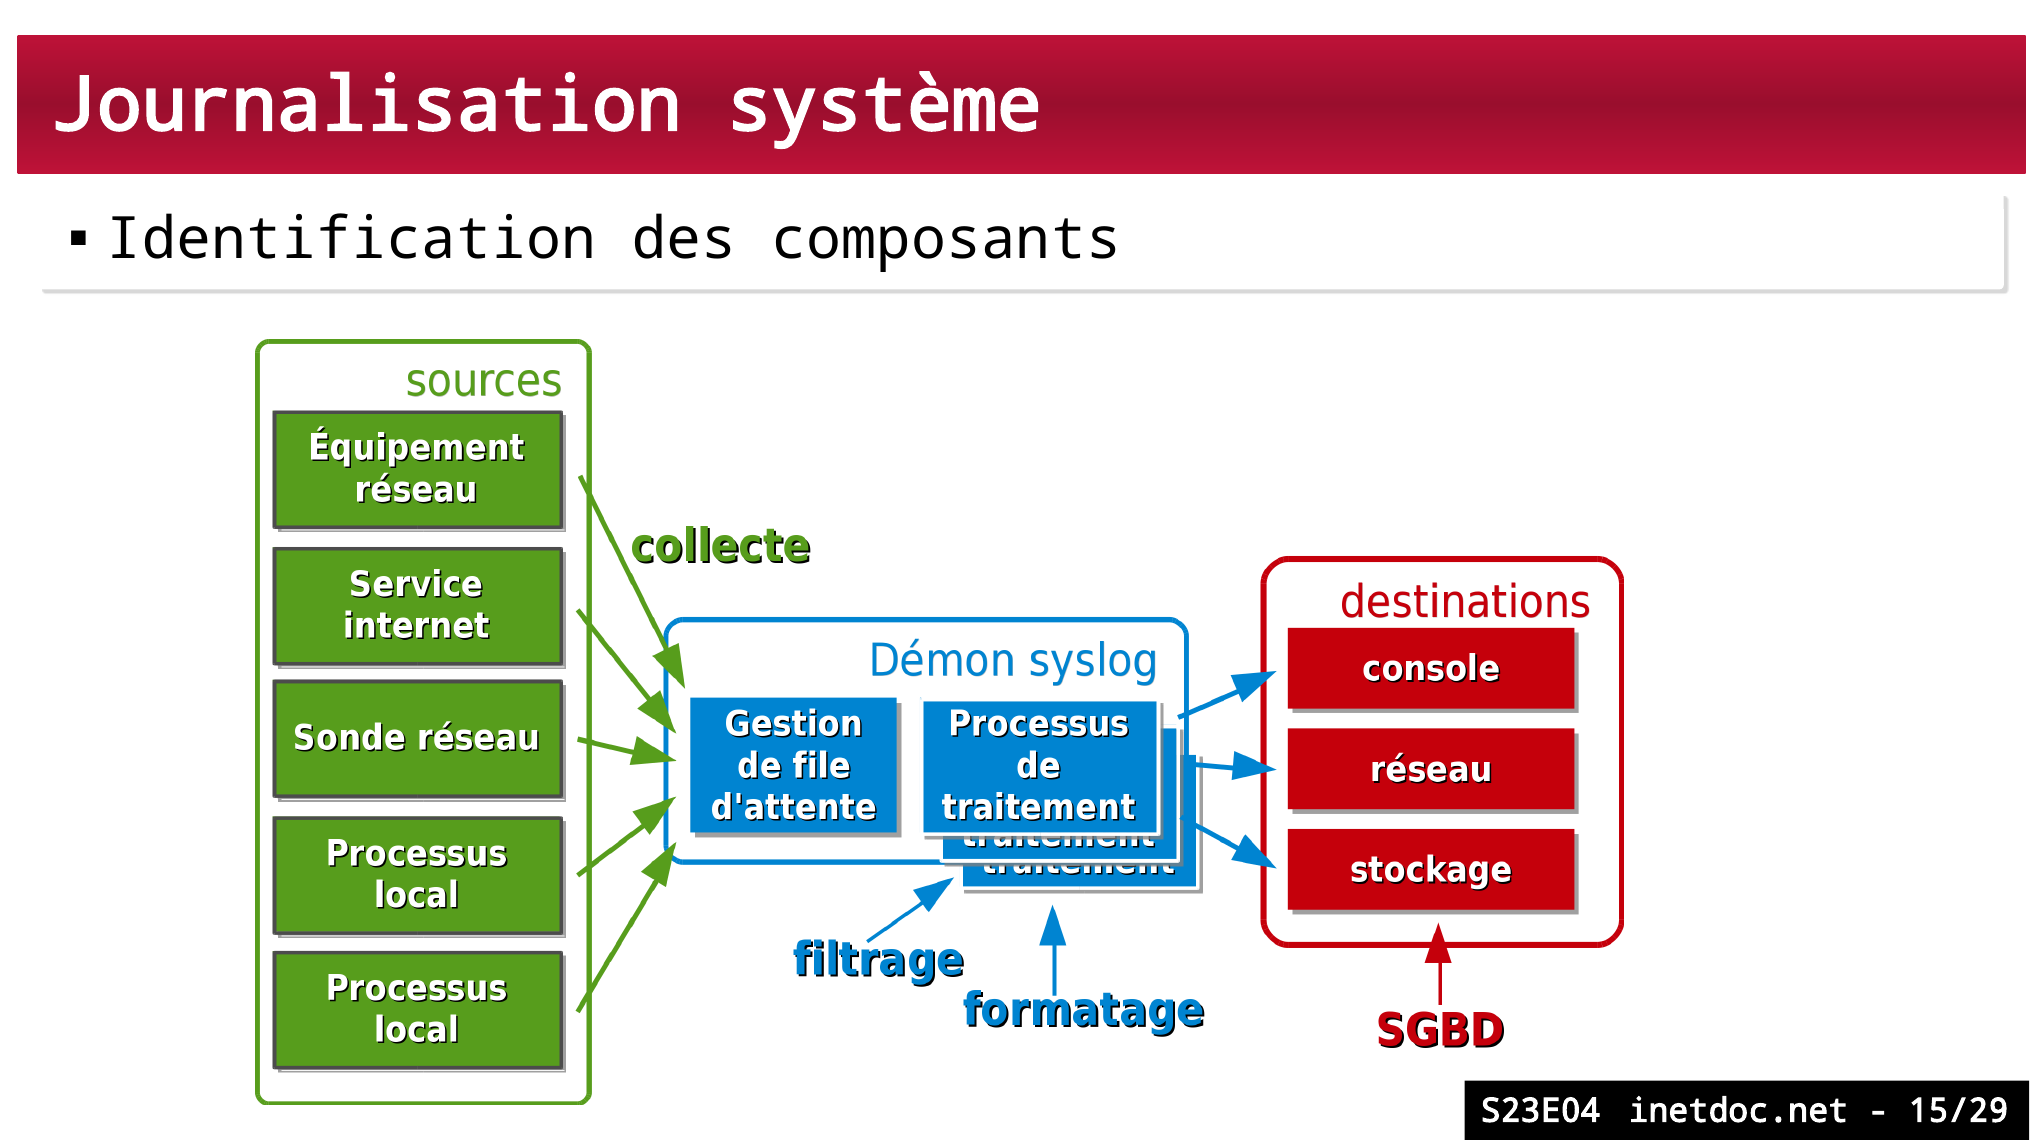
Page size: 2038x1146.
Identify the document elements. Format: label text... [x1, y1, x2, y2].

text_box Journalisation système [17, 35, 2026, 174]
text_box S23E04 inetdoc.net - <numéro>/29 [1464, 1080, 2030, 1140]
picture [252, 336, 1624, 1105]
text_box Identification des composants [35, 188, 2004, 290]
